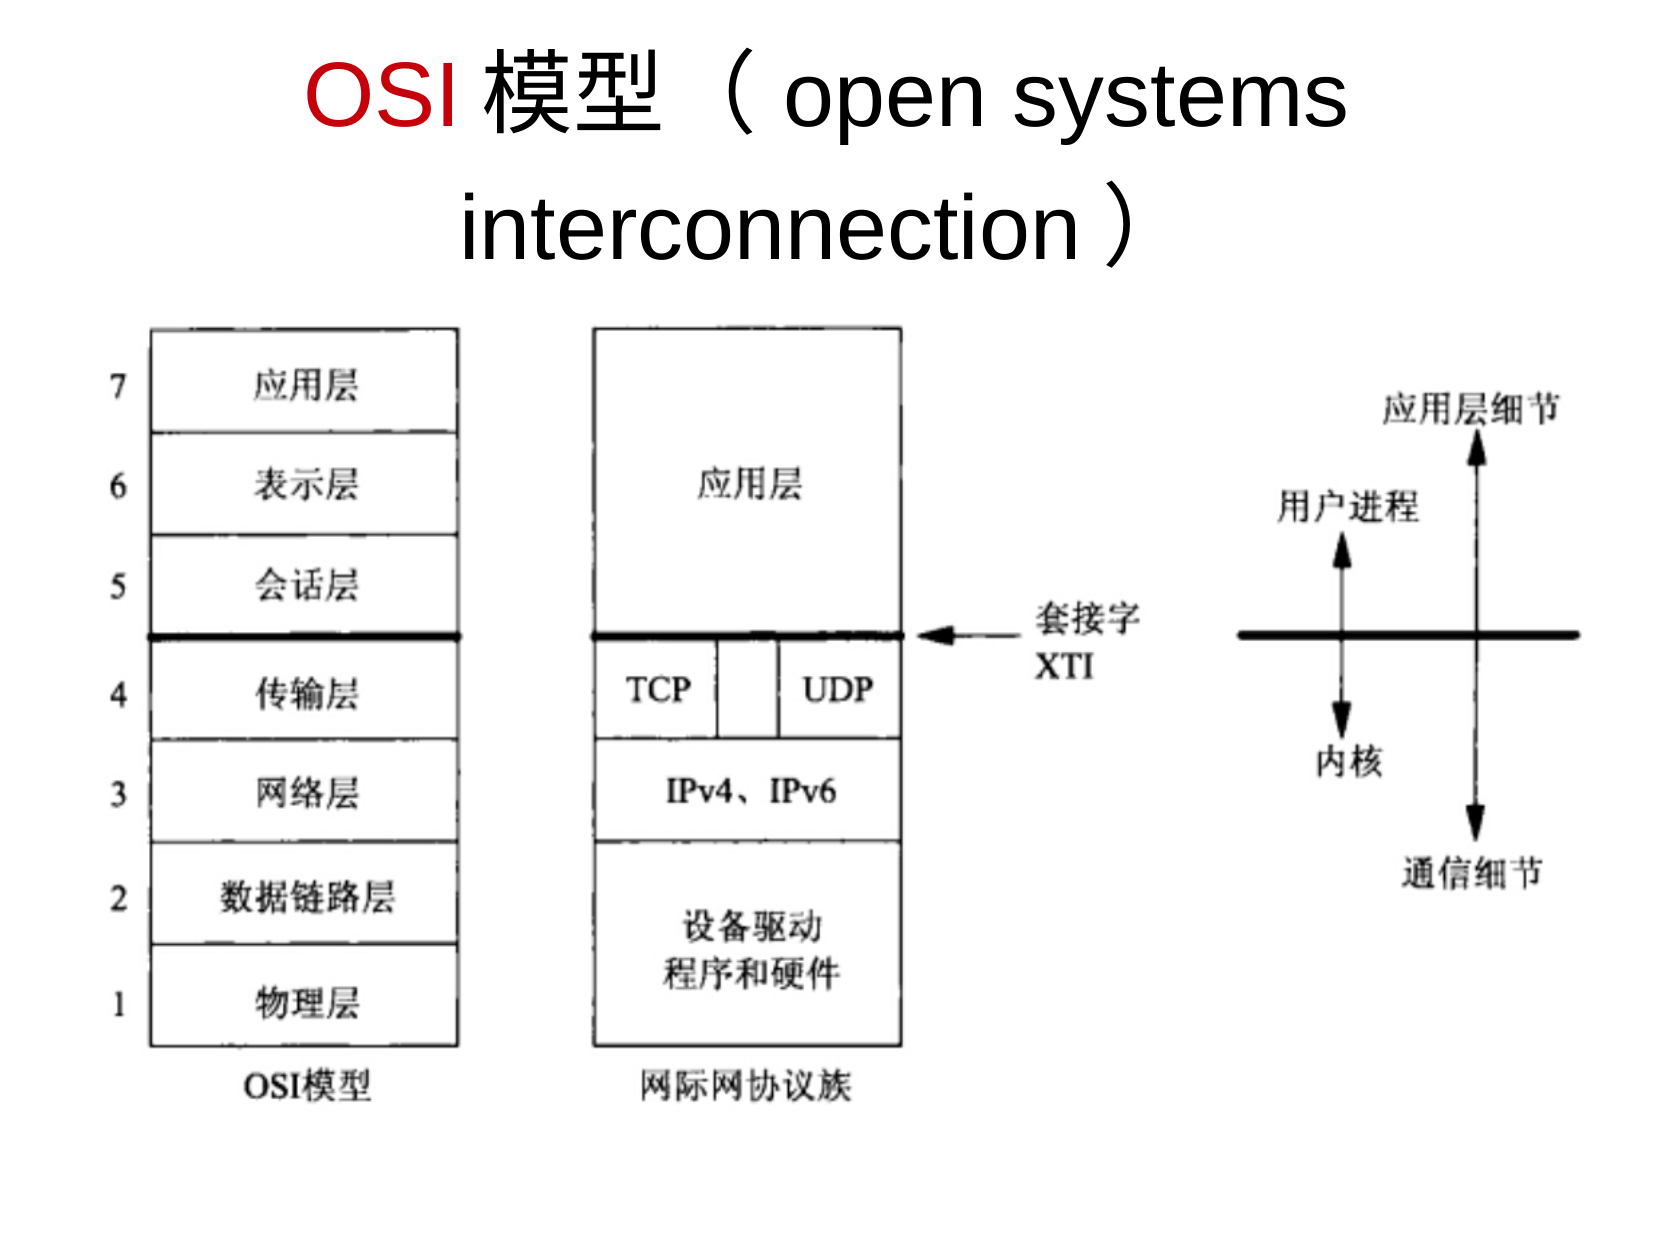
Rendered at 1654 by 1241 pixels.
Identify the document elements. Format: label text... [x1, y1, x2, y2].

picture [65, 300, 1606, 1141]
title OSI模型（open systems interconnection） [82, 32, 1571, 274]
